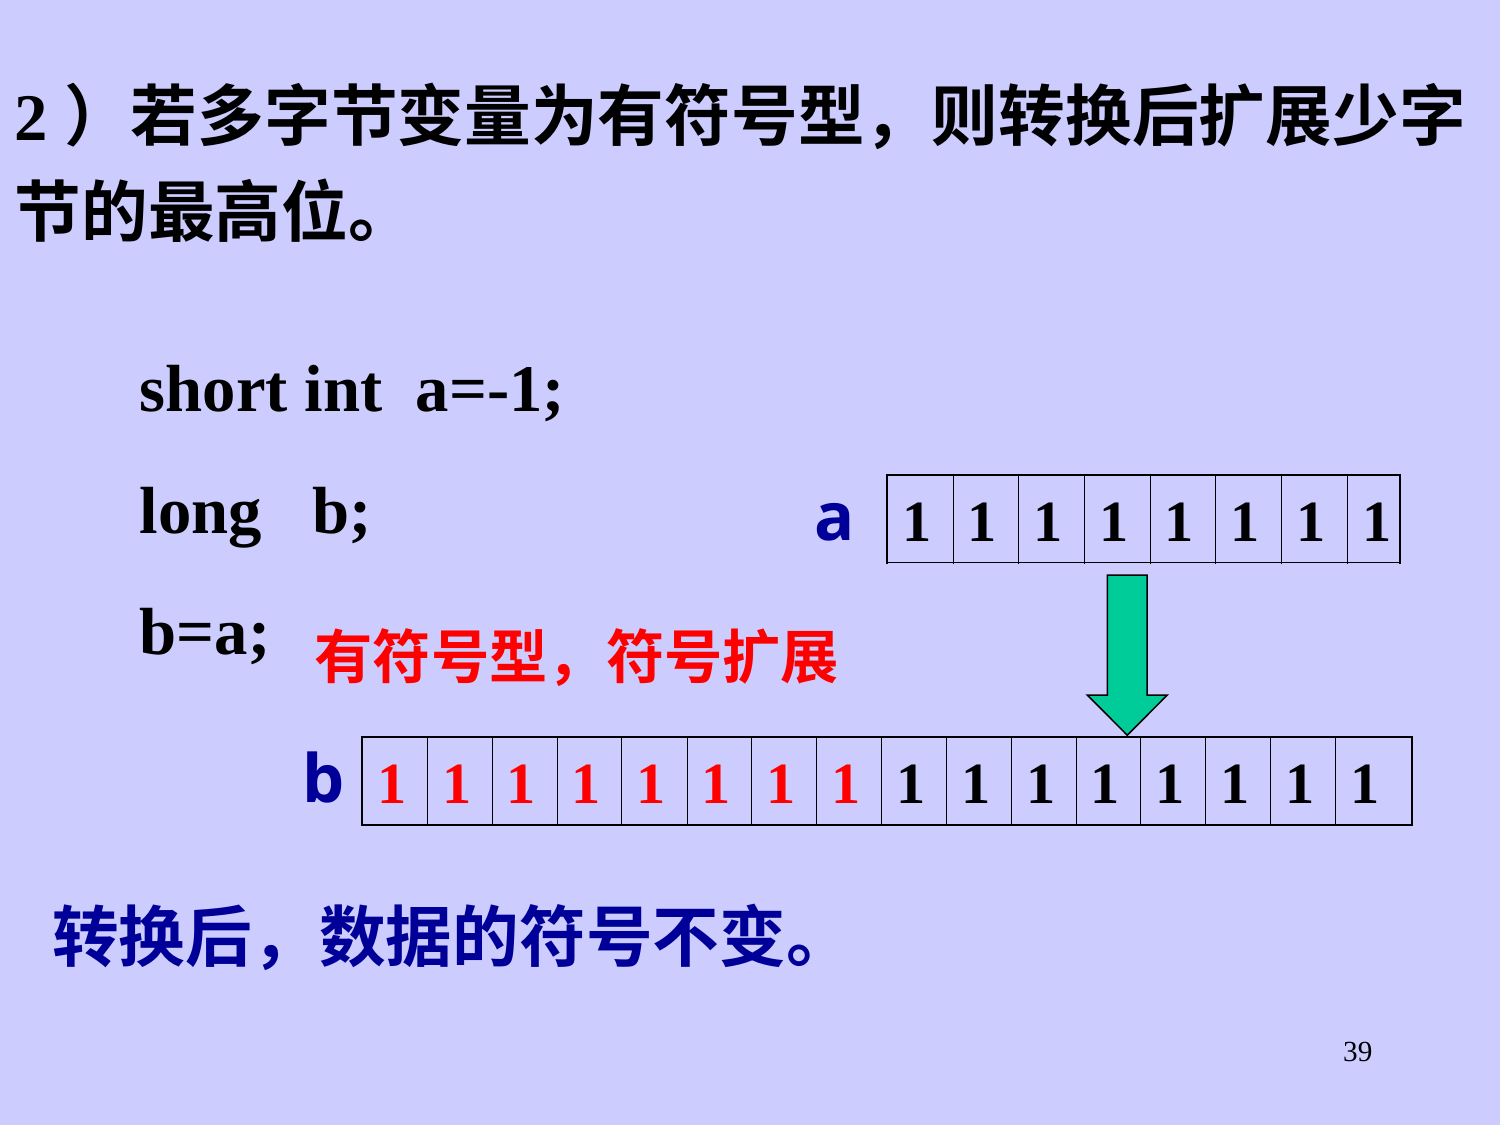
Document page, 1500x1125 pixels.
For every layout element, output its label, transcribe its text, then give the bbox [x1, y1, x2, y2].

table_header 1 [752, 738, 816, 824]
text_box 2）若多字节变量为有符号型，则转换后扩展少字节的最高位。 [0, 49, 1500, 258]
table_header 1 [1336, 738, 1411, 824]
table_header 1 [558, 738, 621, 824]
table_header 1 [817, 738, 881, 824]
text_box 转换后，数据的符号不变。 [37, 887, 1463, 983]
table_header 1 [1282, 476, 1347, 562]
table_header 1 [1206, 738, 1270, 824]
table_header 1 [1019, 476, 1084, 562]
text_box b [287, 712, 351, 824]
table_header 1 [888, 476, 953, 562]
table_header 1 [954, 476, 1018, 562]
table_header 1 [1077, 738, 1140, 824]
table_header 1 [1151, 476, 1215, 562]
table_header 1 [622, 738, 687, 824]
table_header 1 [363, 738, 427, 824]
table_header 1 [493, 738, 557, 824]
text_box 有符号型，符号扩展 [299, 612, 925, 698]
table_header 1 [947, 738, 1011, 824]
table_header 1 [1141, 738, 1205, 824]
table_header 1 [1271, 738, 1335, 824]
table_header 1 [428, 738, 492, 824]
text_box <编号> [1074, 1025, 1388, 1101]
table_header 1 [882, 738, 946, 824]
table_header 1 [1085, 476, 1150, 562]
table_header 1 [688, 738, 751, 824]
table_header 1 [1348, 476, 1399, 562]
table_header 1 [1216, 476, 1281, 562]
table_header 1 [1012, 738, 1076, 824]
text_box short int a=-1; long b; b=a; [124, 337, 663, 677]
text_box a [800, 449, 863, 562]
